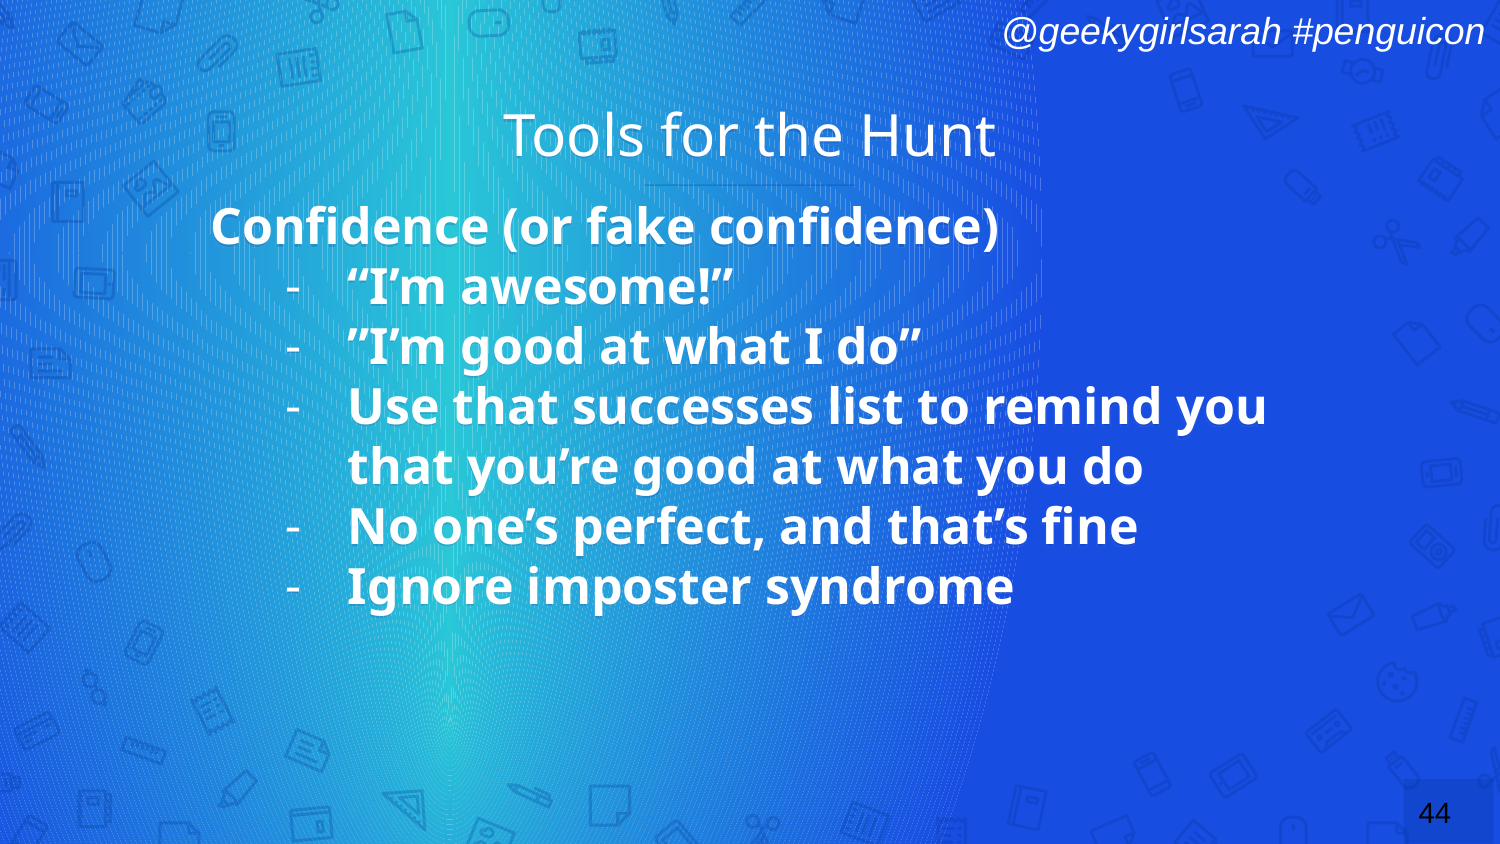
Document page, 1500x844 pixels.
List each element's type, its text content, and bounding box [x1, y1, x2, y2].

title Tools for the Hunt [61, 61, 1439, 184]
slide_number <number> [1403, 779, 1494, 844]
list Confidence (or fake confidence) “I’m awesome!” ”I’m good at what I do” Use that successes list to remind you that you’re good at what you do No one’s perfect, and that’s fine Ignore imposter syndrome [182, 179, 1388, 722]
